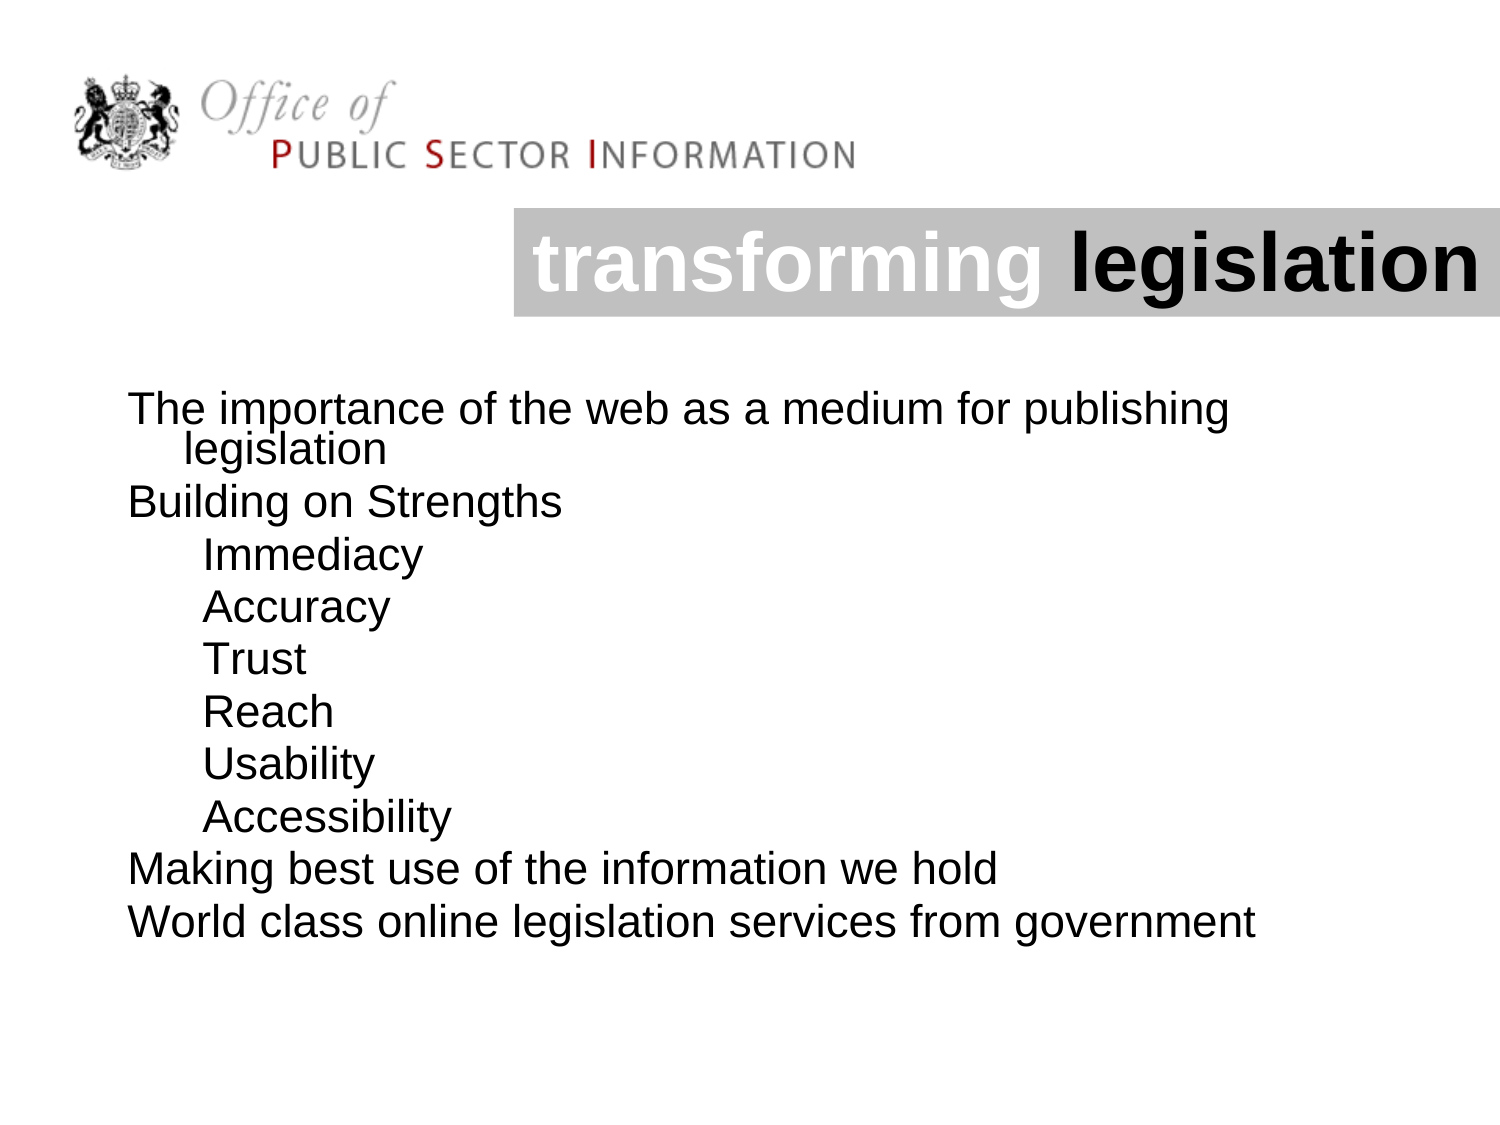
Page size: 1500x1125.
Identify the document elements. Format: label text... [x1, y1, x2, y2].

picture [64, 66, 865, 181]
text_box transforming legislation [513, 208, 1500, 317]
list The importance of the web as a medium for publishing legislation Building on Strengths Immediacy Accuracy Trust Reach Usability Accessibility Making best use of the information we hold World class online legislation services from government [112, 383, 1388, 1059]
